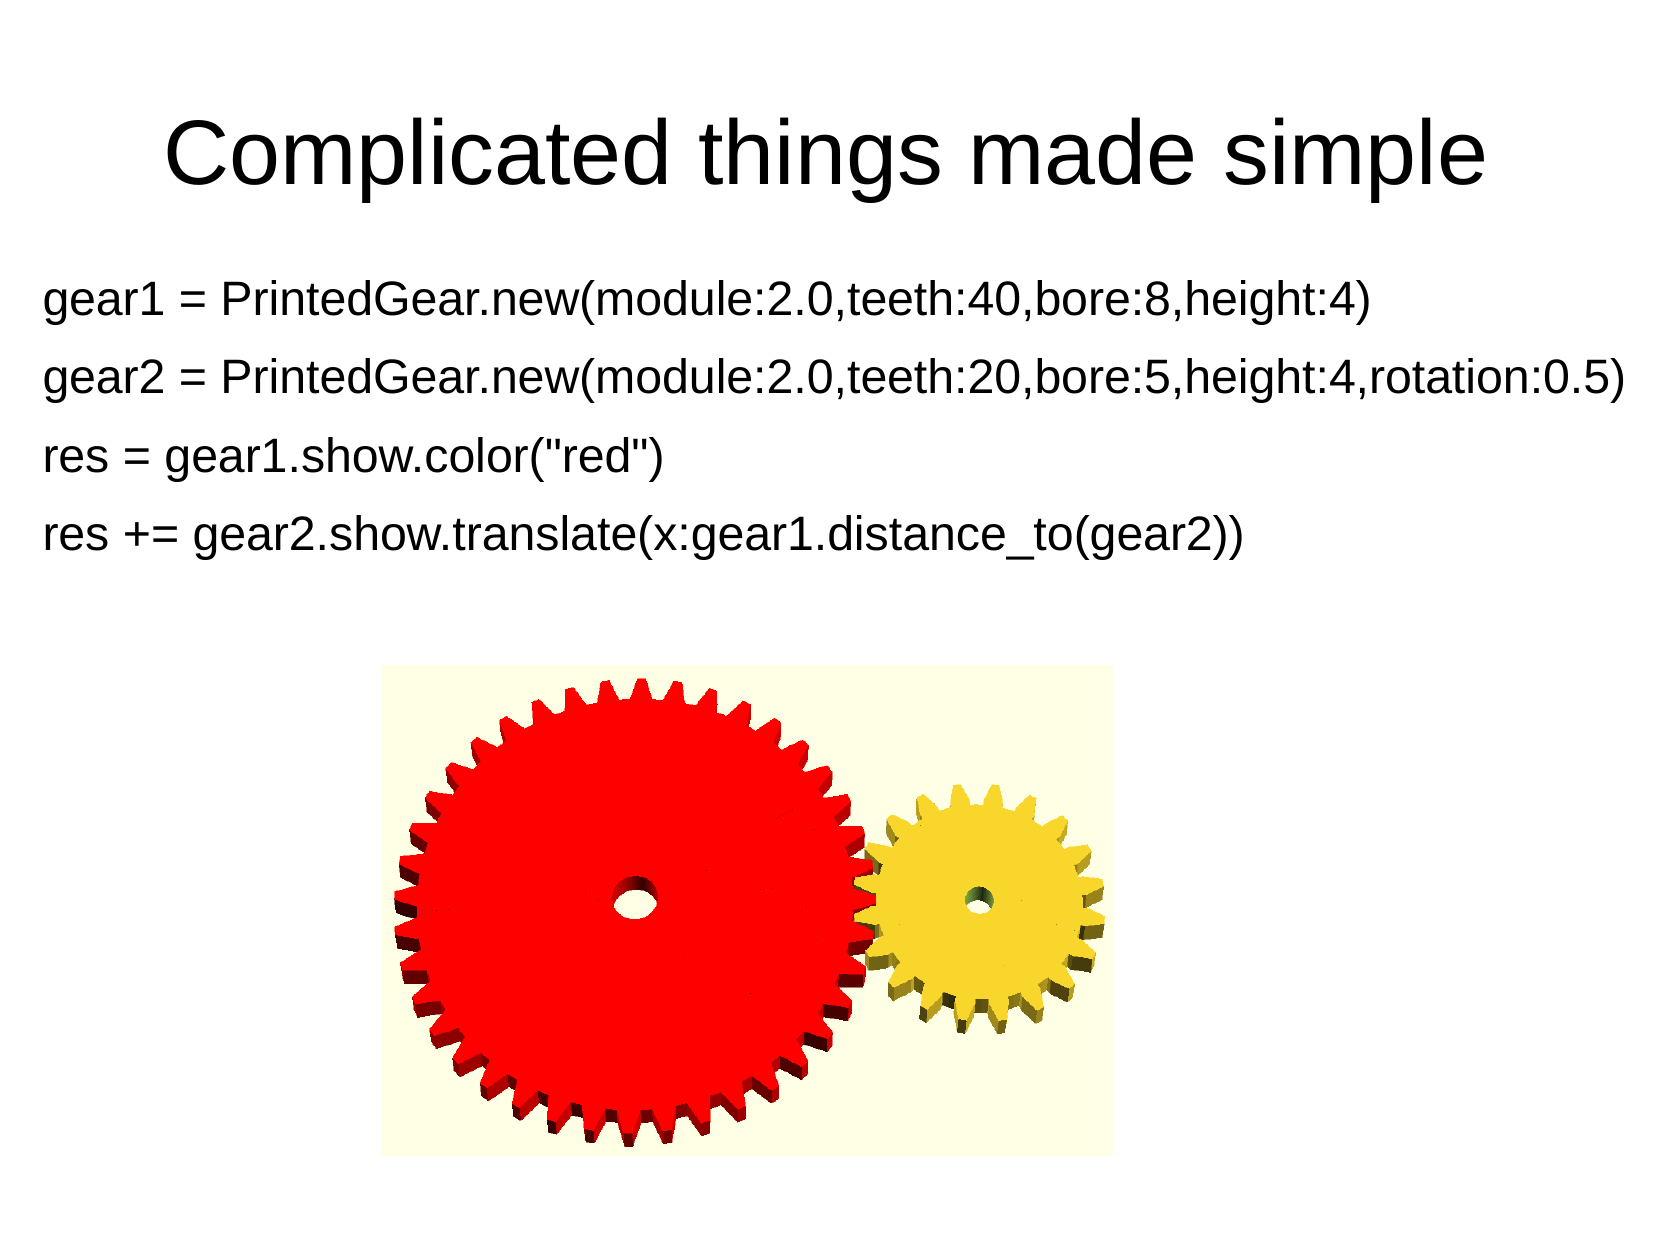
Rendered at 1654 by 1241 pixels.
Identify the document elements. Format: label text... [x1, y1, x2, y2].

list gear1 = PrintedGear.new(module:2.0,teeth:40,bore:8,height:4) gear2 = PrintedGear.new(module:2.0,teeth:20,bore:5,height:4,rotation:0.5) res = gear1.show.color("red") res += gear2.show.translate(x:gear1.distance_to(gear2)) [42, 271, 1632, 615]
picture [381, 665, 1113, 1156]
title Complicated things made simple [82, 49, 1571, 257]
